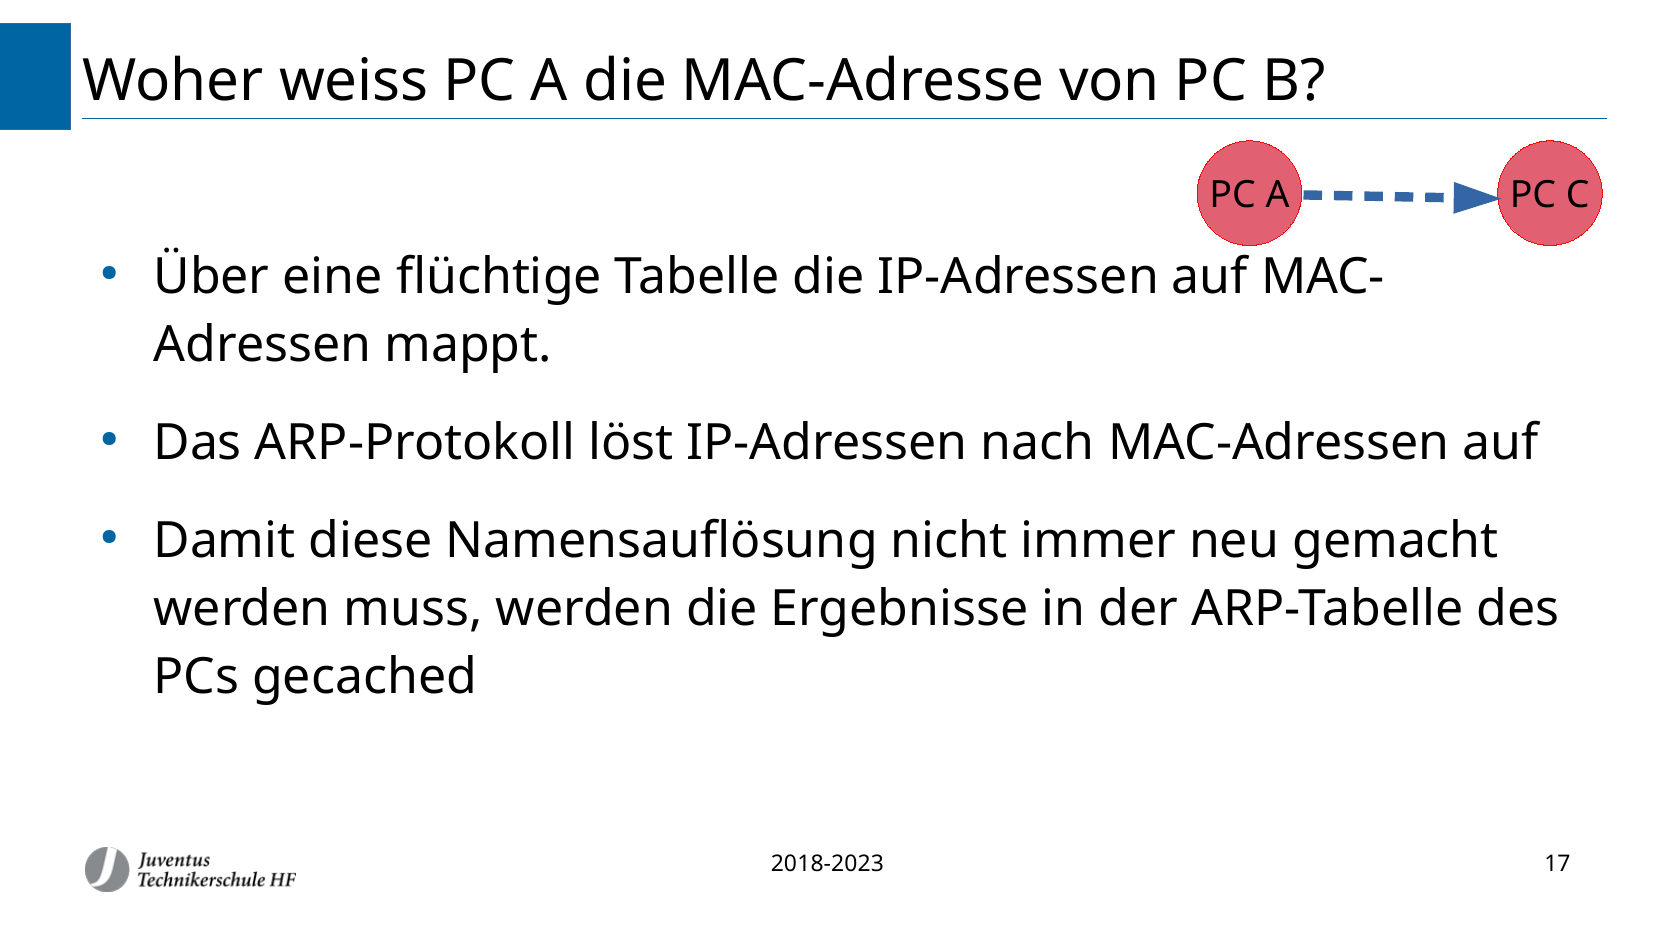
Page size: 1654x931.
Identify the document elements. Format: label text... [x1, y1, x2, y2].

title Woher weiss PC A die MAC-Adresse von PC B? [82, 37, 1571, 119]
text_box PC A [1197, 140, 1302, 246]
text_box PC C [1497, 140, 1603, 246]
list Über eine flüchtige Tabelle die IP-Adressen auf MAC-Adressen mappt. Das ARP-Protokoll löst IP-Adressen nach MAC-Adressen auf Damit diese Namensauflösung nicht immer neu gemacht werden muss, werden die Ergebnisse in der ARP-Tabelle des PCs gecached [82, 239, 1571, 758]
picture [85, 847, 296, 892]
